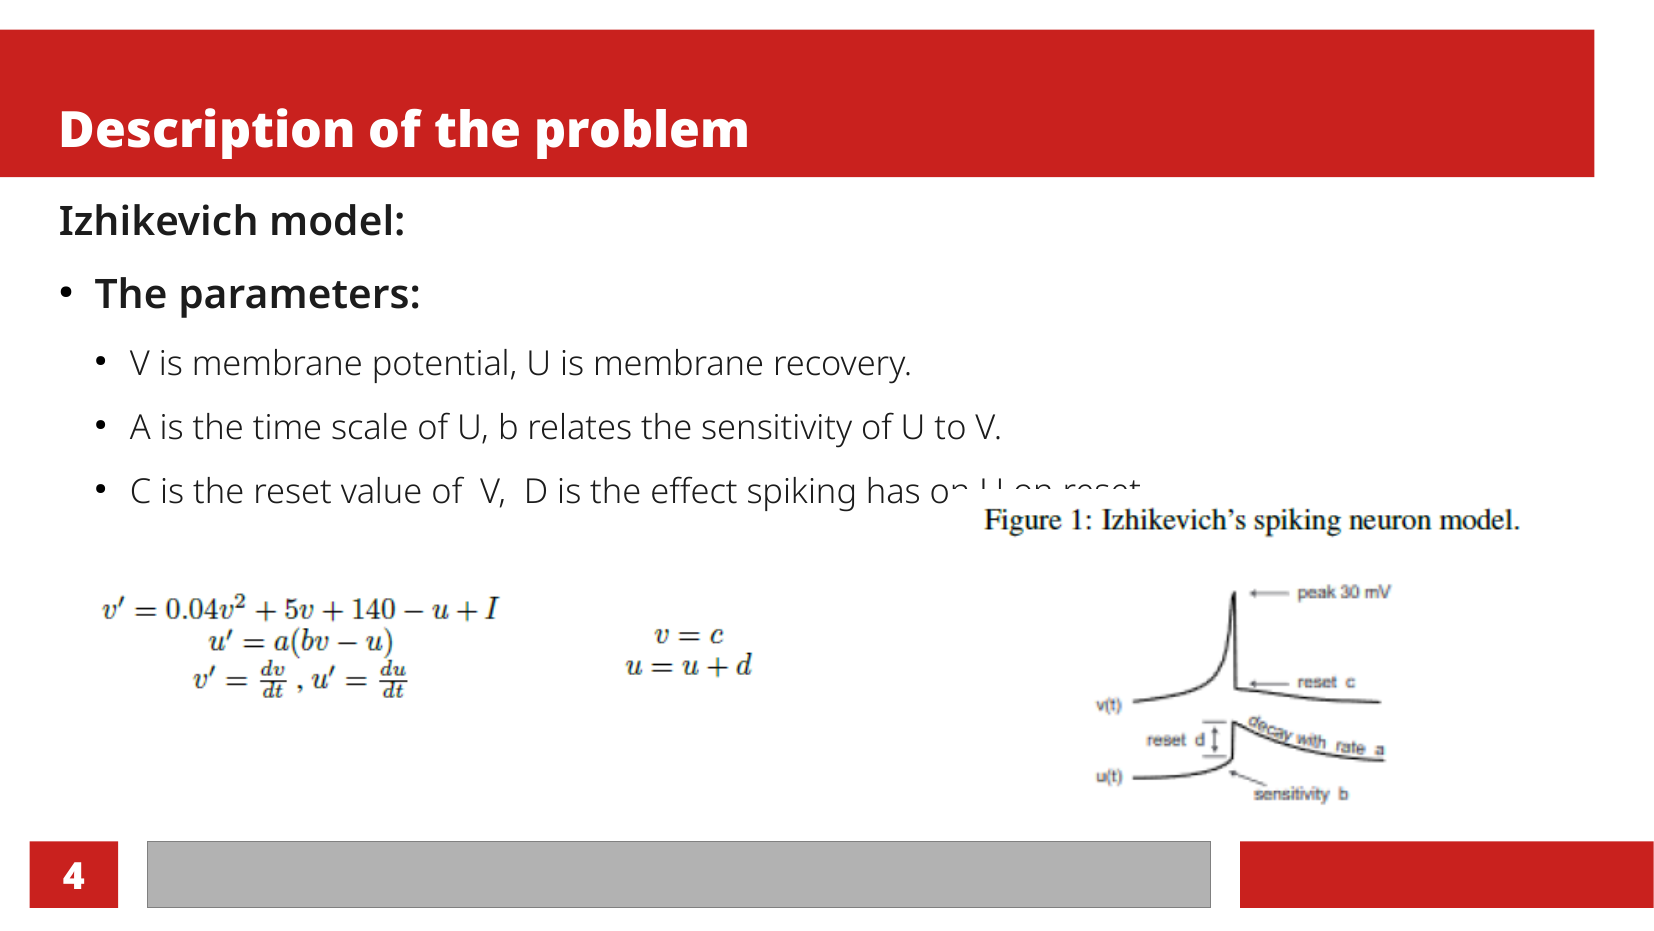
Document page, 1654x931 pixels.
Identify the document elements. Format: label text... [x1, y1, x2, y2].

picture [611, 620, 768, 686]
title Description of the problem [59, 44, 1595, 163]
picture [88, 586, 519, 709]
picture [952, 489, 1565, 827]
list Izhikevich model: The parameters: V is membrane potential, U is membrane recovery. A is the time scale of U, b relates the sensitivity of U to V. C is the reset value of V, D is the effect spiking has on U on reset. [59, 191, 1565, 768]
